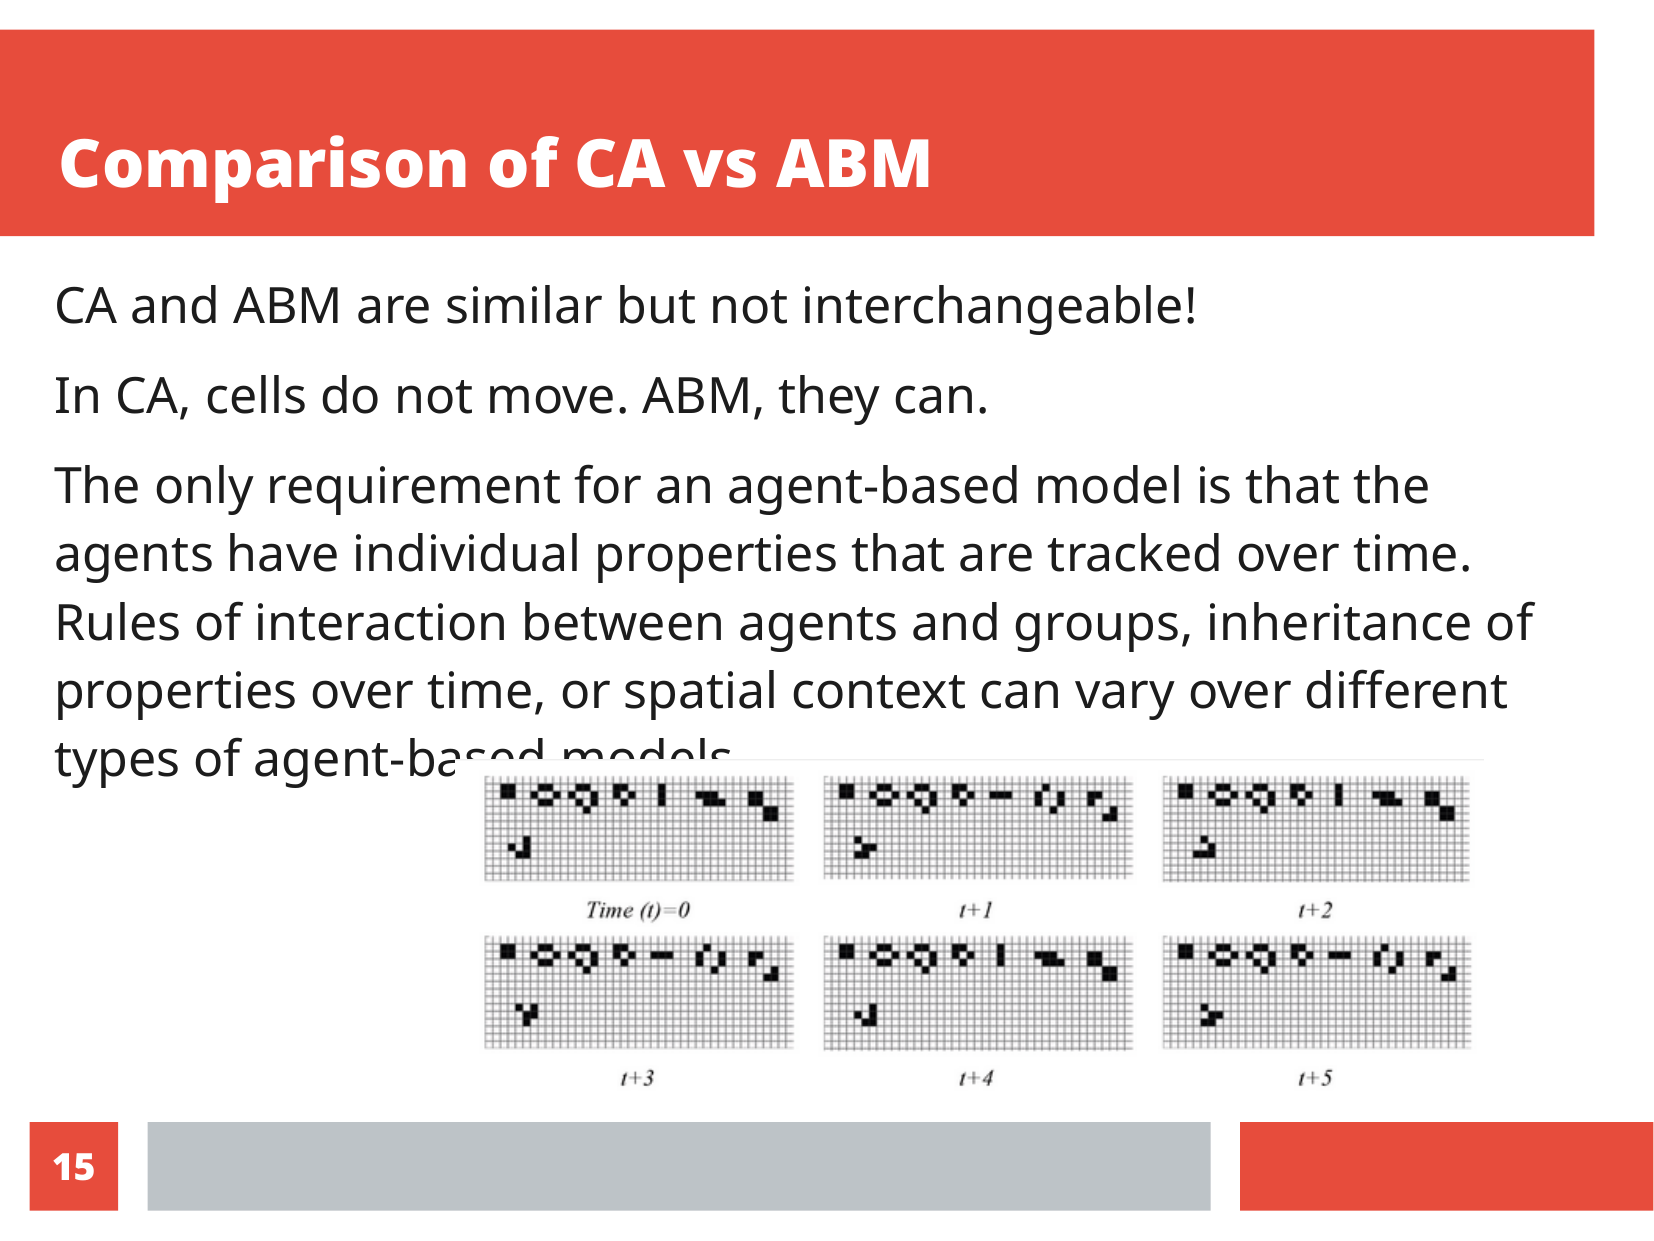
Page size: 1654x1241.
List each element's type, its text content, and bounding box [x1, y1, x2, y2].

list CA and ABM are similar but not interchangeable! In CA, cells do not move. ABM, they can. The only requirement for an agent-based model is that the agents have individual properties that are tracked over time. Rules of interaction between agents and groups, inheritance of properties over time, or spatial context can vary over different types of agent-based models. [54, 270, 1561, 1038]
picture [455, 759, 1484, 1097]
title Comparison of CA vs ABM [59, 59, 1595, 207]
